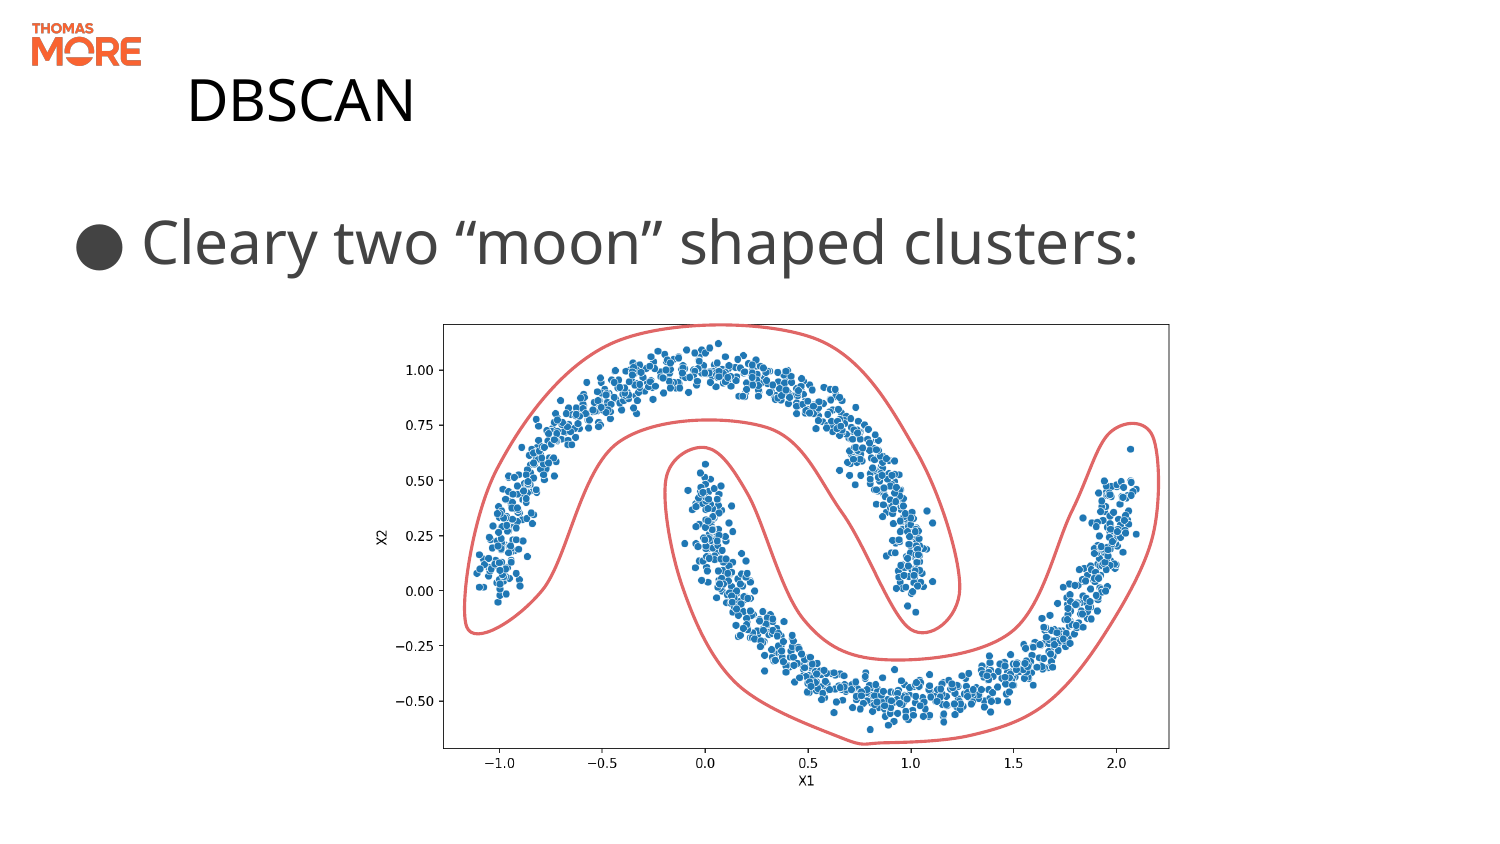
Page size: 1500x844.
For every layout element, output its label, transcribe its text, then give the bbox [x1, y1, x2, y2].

list Cleary two “moon” shaped clusters: [51, 189, 1476, 750]
picture [367, 315, 1178, 797]
title DBSCAN [171, 48, 1449, 143]
picture [22, 13, 151, 76]
